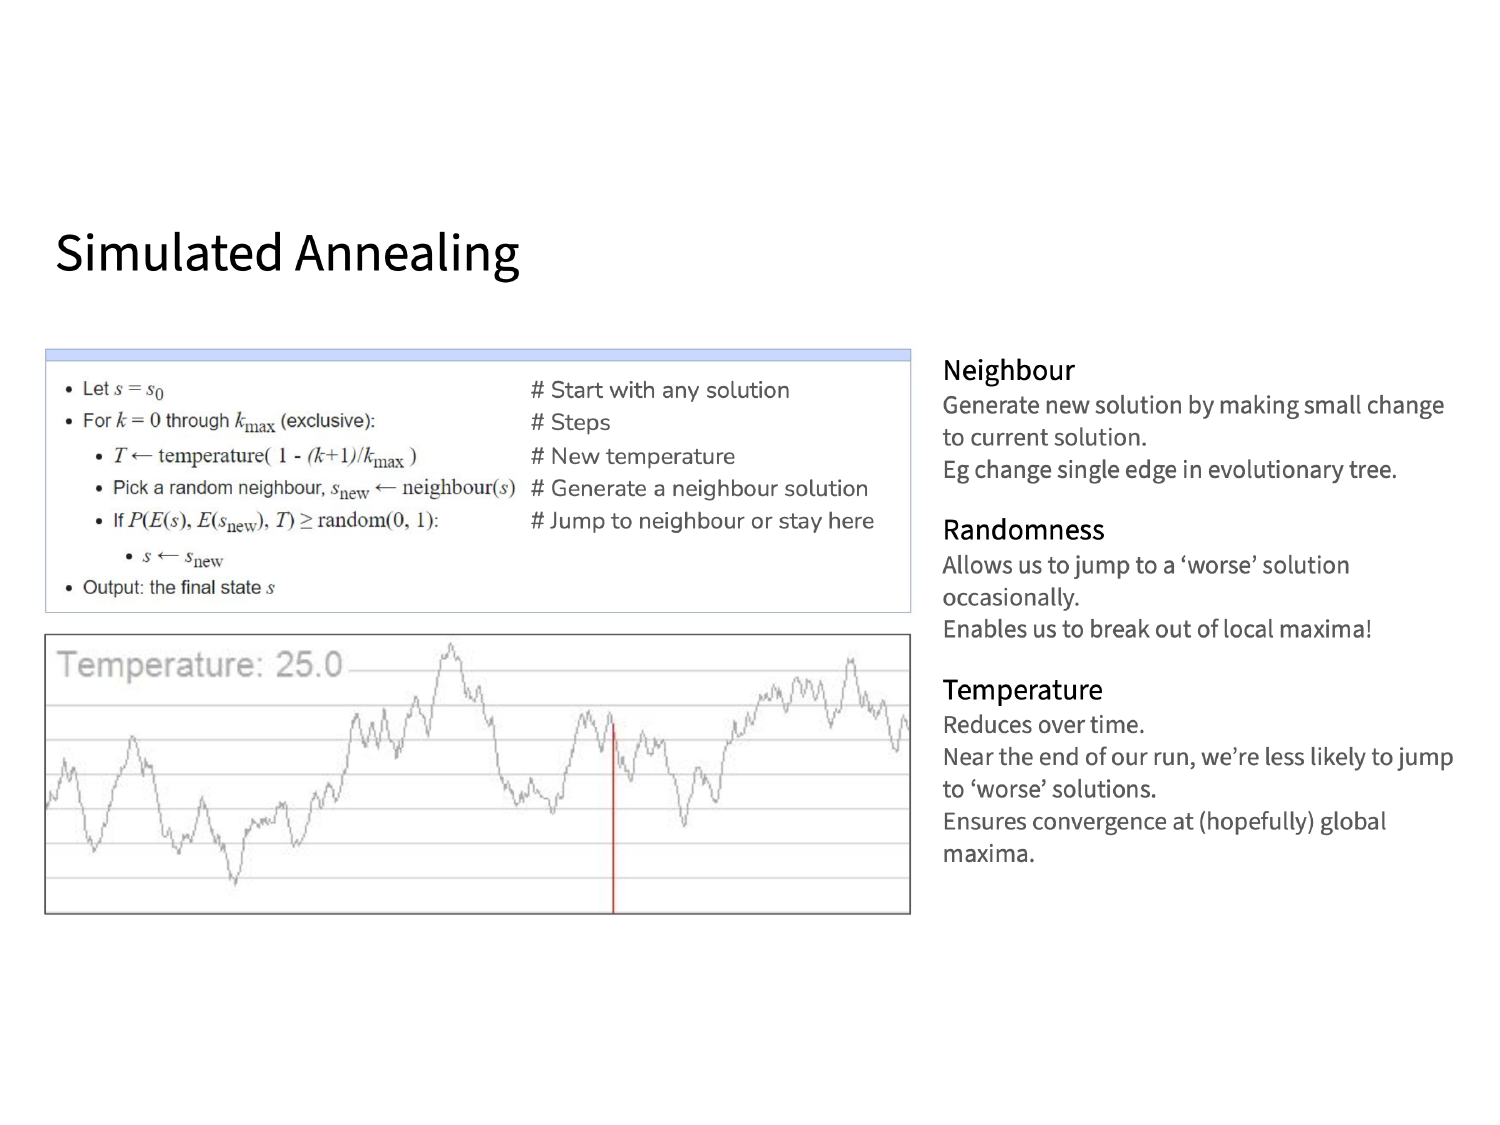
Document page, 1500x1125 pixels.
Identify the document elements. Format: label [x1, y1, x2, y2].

picture [0, 138, 1500, 945]
